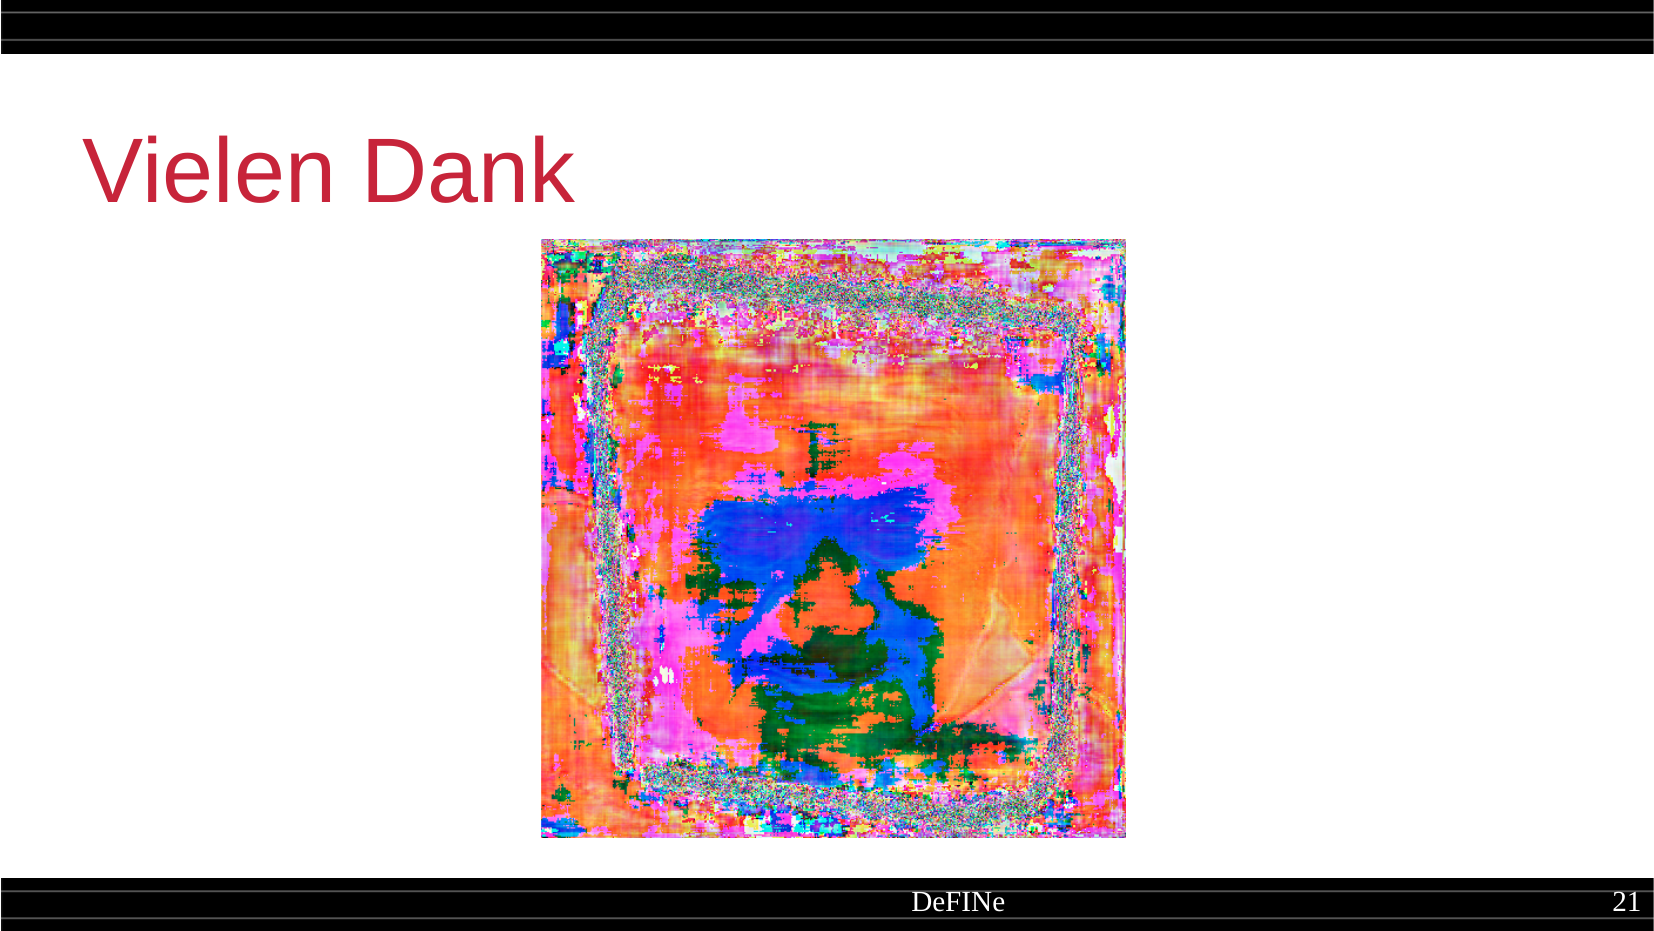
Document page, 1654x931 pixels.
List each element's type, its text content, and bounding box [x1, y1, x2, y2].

title Vielen Dank [82, 92, 1571, 249]
picture [540, 239, 1126, 838]
picture [1, 878, 1654, 931]
picture [1, 0, 1654, 54]
